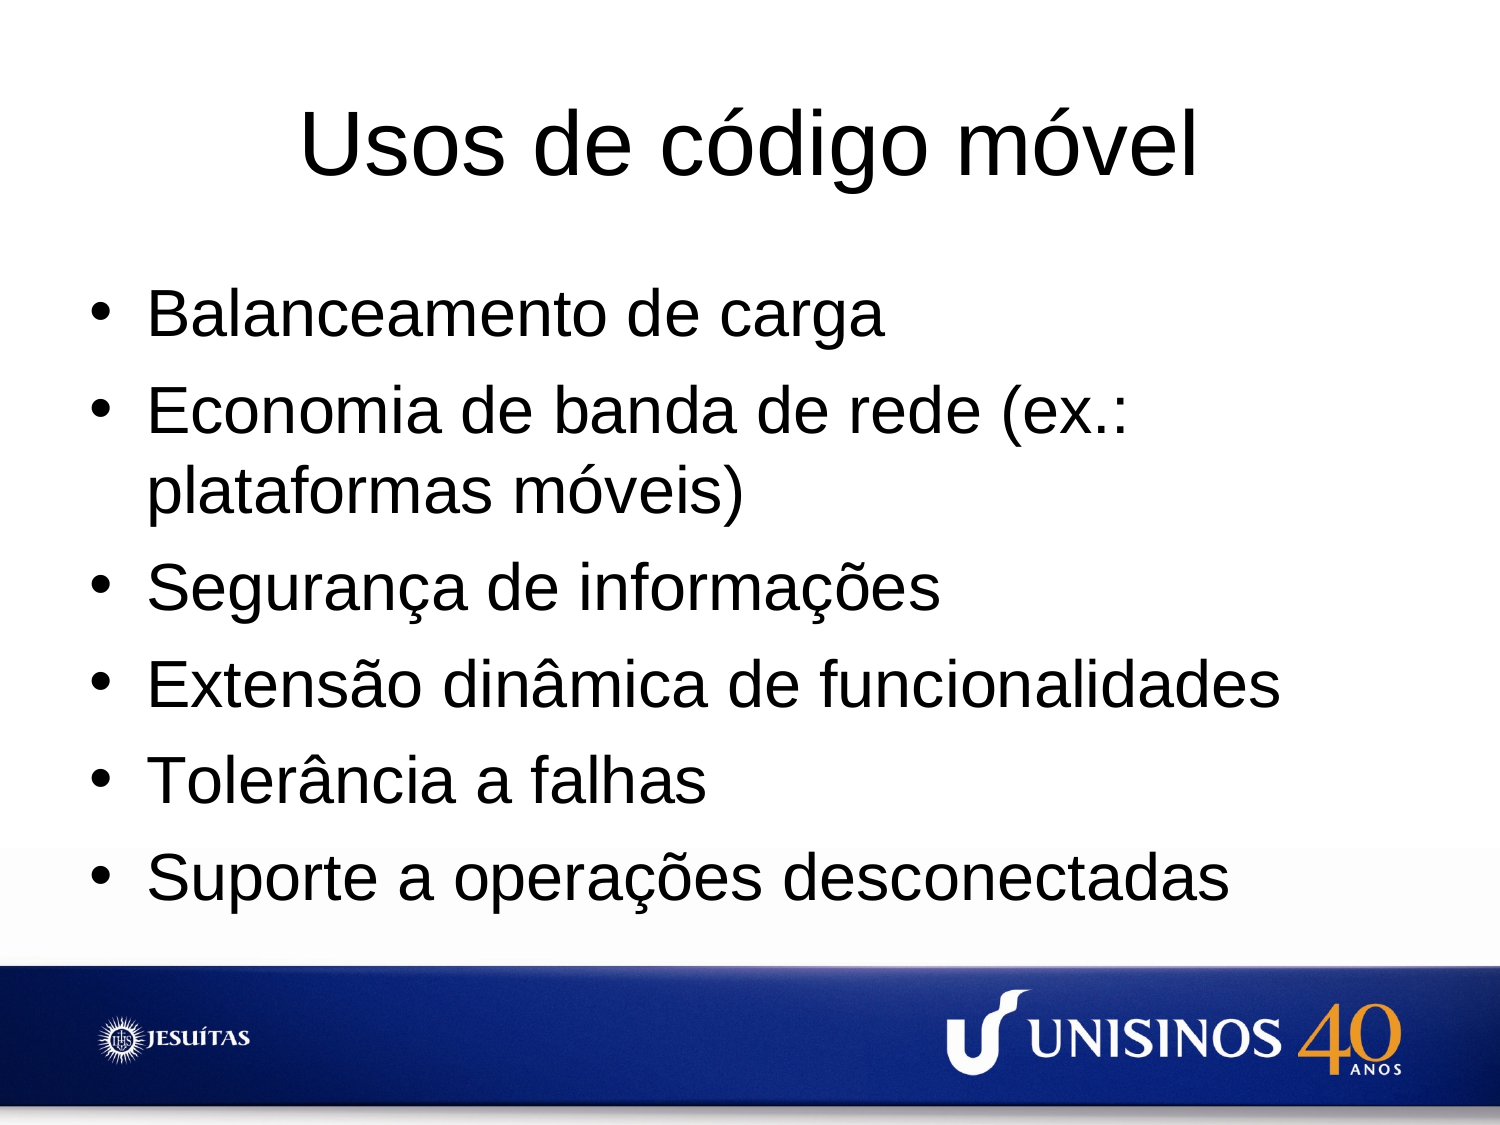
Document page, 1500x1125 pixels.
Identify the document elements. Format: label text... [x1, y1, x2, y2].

title Usos de código móvel [75, 45, 1426, 233]
picture [0, 848, 1500, 1125]
list Balanceamento de carga Economia de banda de rede (ex.: plataformas móveis) Segurança de informações Extensão dinâmica de funcionalidades Tolerância a falhas Suporte a operações desconectadas [75, 262, 1426, 1006]
